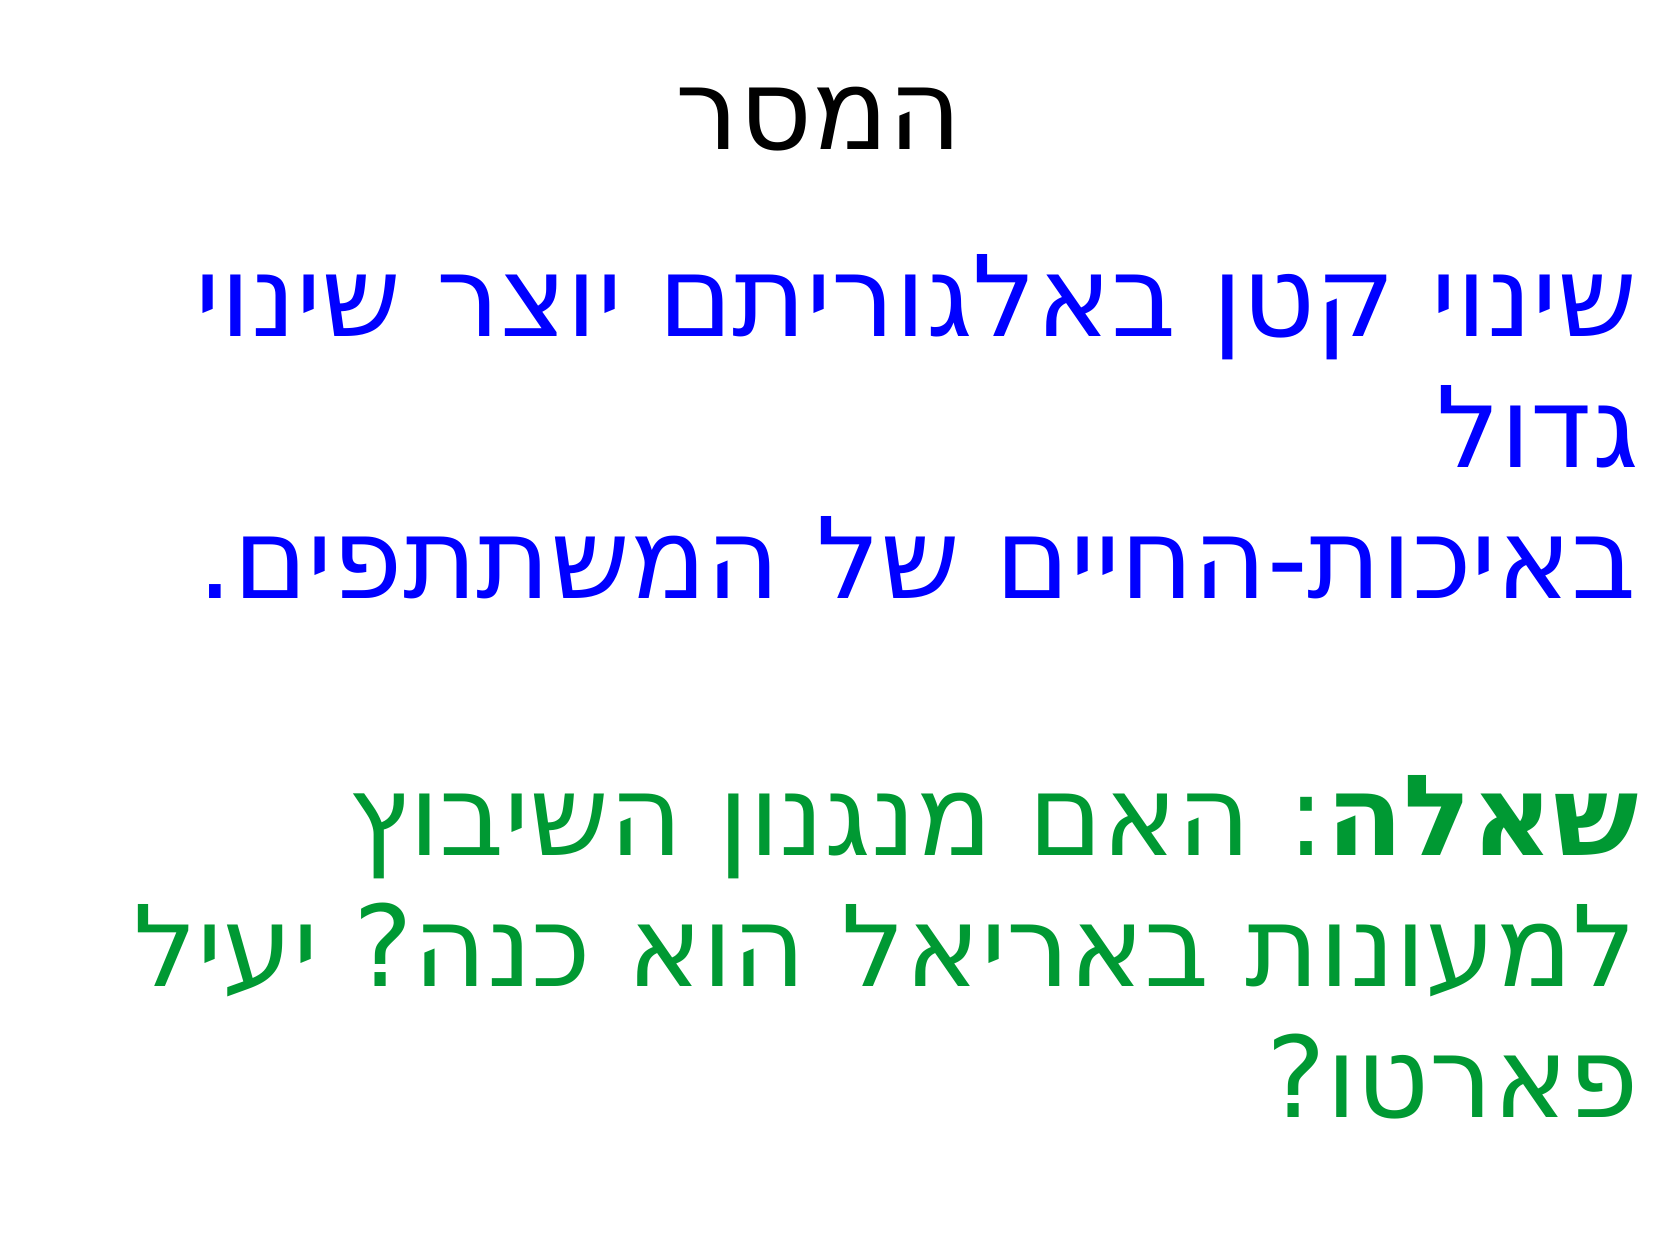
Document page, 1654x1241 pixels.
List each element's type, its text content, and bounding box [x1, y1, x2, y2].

title המסר [75, 48, 1564, 173]
text_box שינוי קטן באלגוריתם יוצר שינוי גדול באיכות-החיים של המשתתפים. שאלה: האם מנגנון השיבוץ למעונות באריאל הוא כנה? יעיל פארטו? [0, 225, 1654, 1241]
